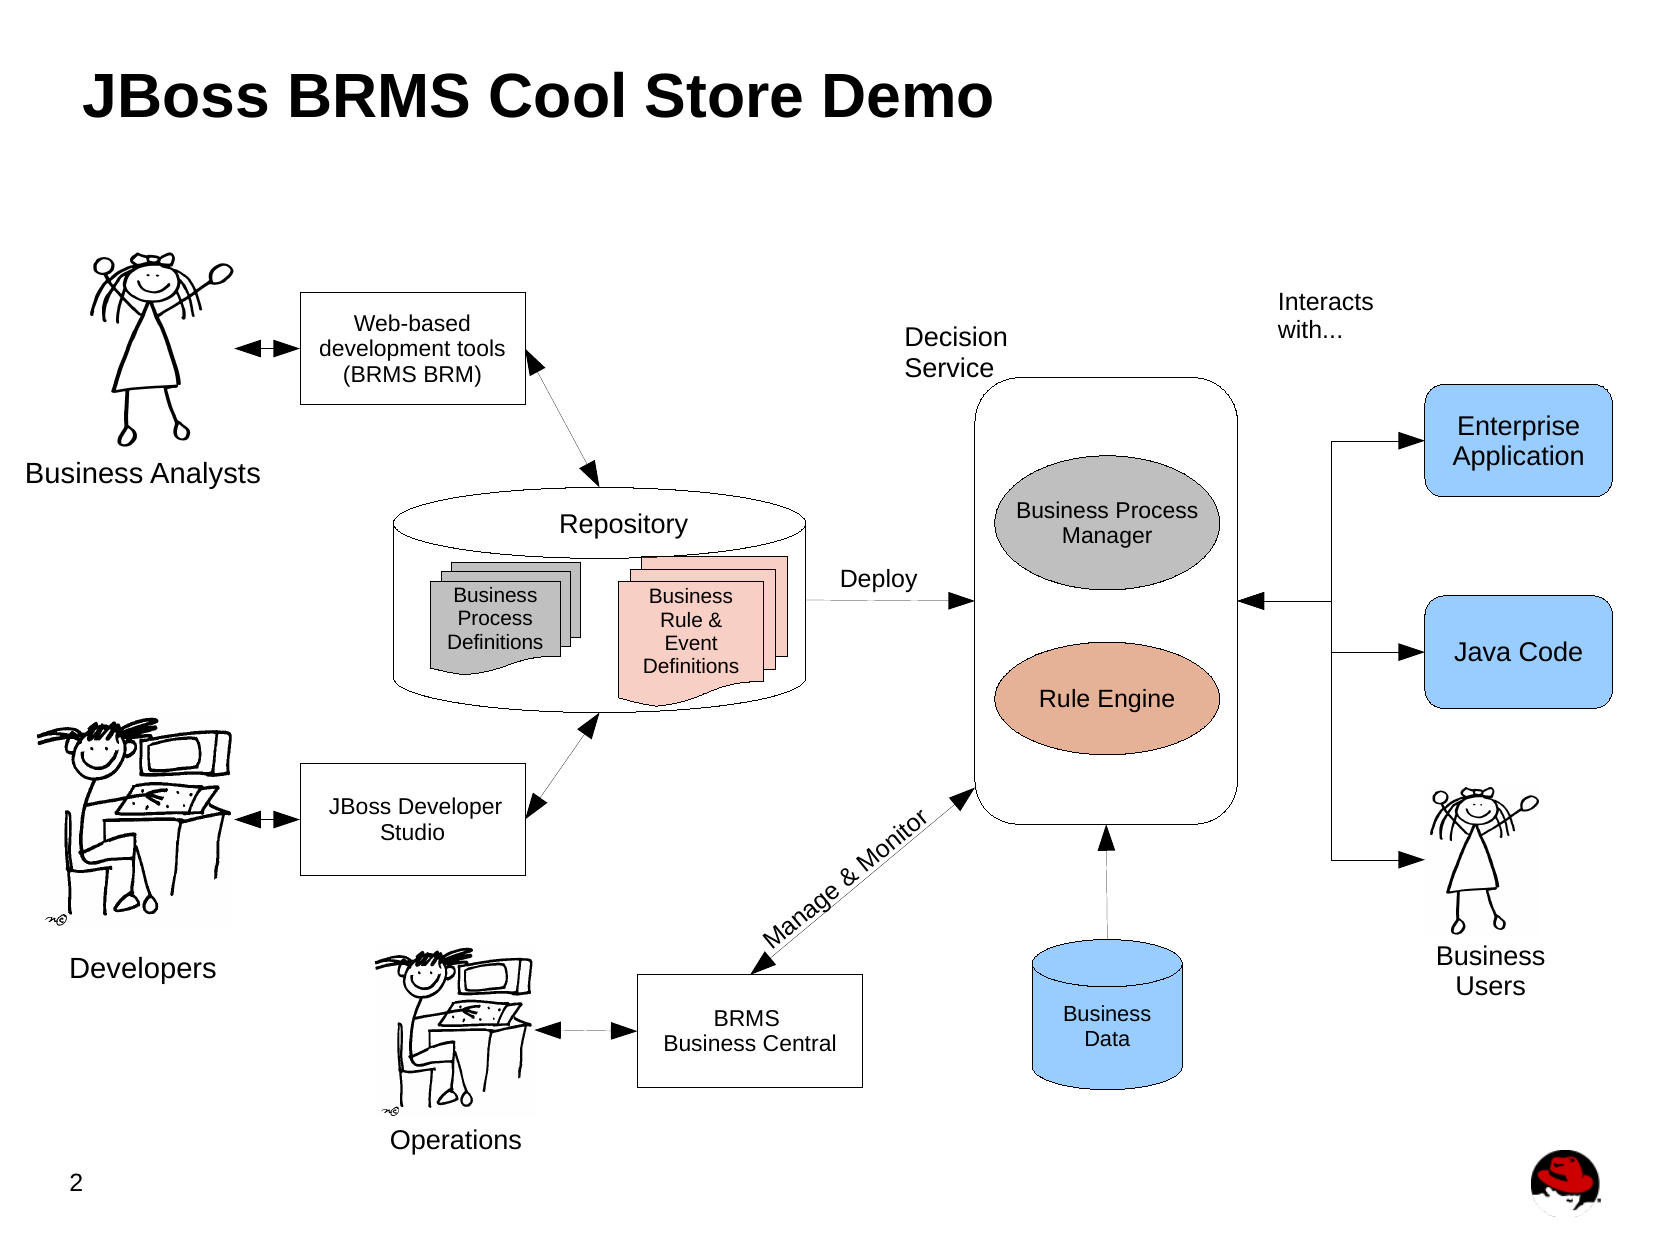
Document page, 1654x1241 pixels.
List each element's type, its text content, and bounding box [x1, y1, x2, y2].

text_box Rule Engine [994, 642, 1220, 755]
text_box Developers [54, 944, 232, 993]
picture [375, 943, 535, 1117]
picture [37, 712, 235, 927]
picture [1424, 783, 1540, 933]
text_box Business Data [1032, 939, 1183, 1090]
picture [1531, 1150, 1601, 1218]
text_box [974, 377, 1238, 825]
text_box JBoss Developer Studio [300, 763, 526, 876]
text_box Deploy [825, 557, 933, 600]
text_box Business Process Manager [994, 455, 1220, 590]
text_box Business Users [1421, 933, 1564, 1009]
text_box Web-based development tools (BRMS BRM) [300, 292, 526, 405]
text_box Enterprise Application [1424, 384, 1613, 497]
text_box Manage & Monitor [741, 788, 949, 970]
text_box BRMS Business Central [637, 974, 863, 1088]
text_box Business Process Definitions [430, 562, 581, 675]
text_box Operations [375, 1117, 538, 1163]
title JBoss BRMS Cool Store Demo [82, 33, 1571, 159]
text_box Decision Service [889, 315, 1024, 391]
text_box Java Code [1424, 595, 1613, 709]
text_box Business Rule & Event Definitions [618, 556, 788, 707]
text_box Business Analysts [10, 450, 275, 498]
text_box Interacts with... [1263, 280, 1414, 351]
picture [82, 247, 235, 451]
text_box Repository [534, 501, 713, 557]
text_box [393, 487, 806, 713]
